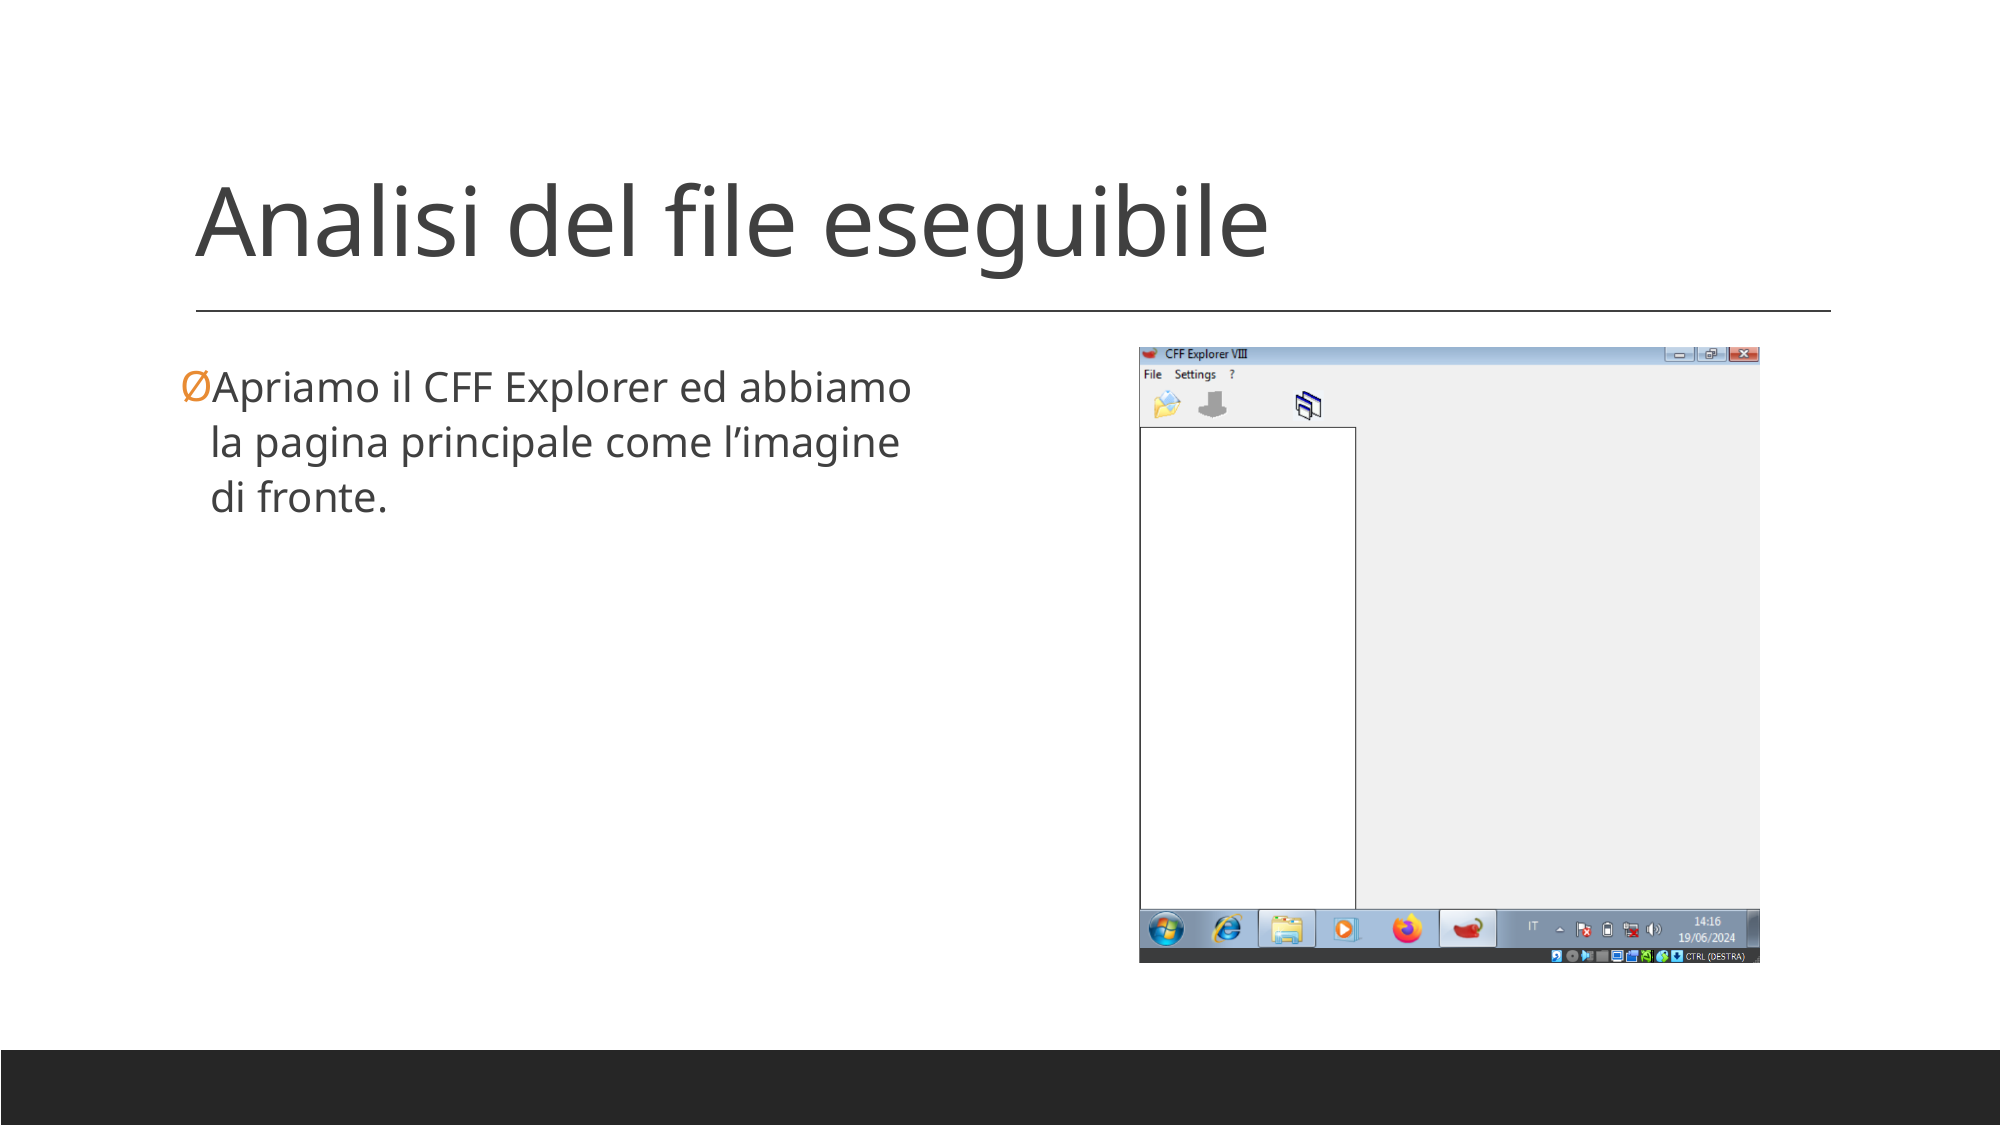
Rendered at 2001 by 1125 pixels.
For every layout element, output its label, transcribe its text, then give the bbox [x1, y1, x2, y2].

title Analisi del file eseguibile [180, 47, 1831, 286]
picture [1139, 347, 1760, 963]
list Apriamo il CFF Explorer ed abbiamo la pagina principale come l’imagine di fronte. [180, 347, 942, 963]
